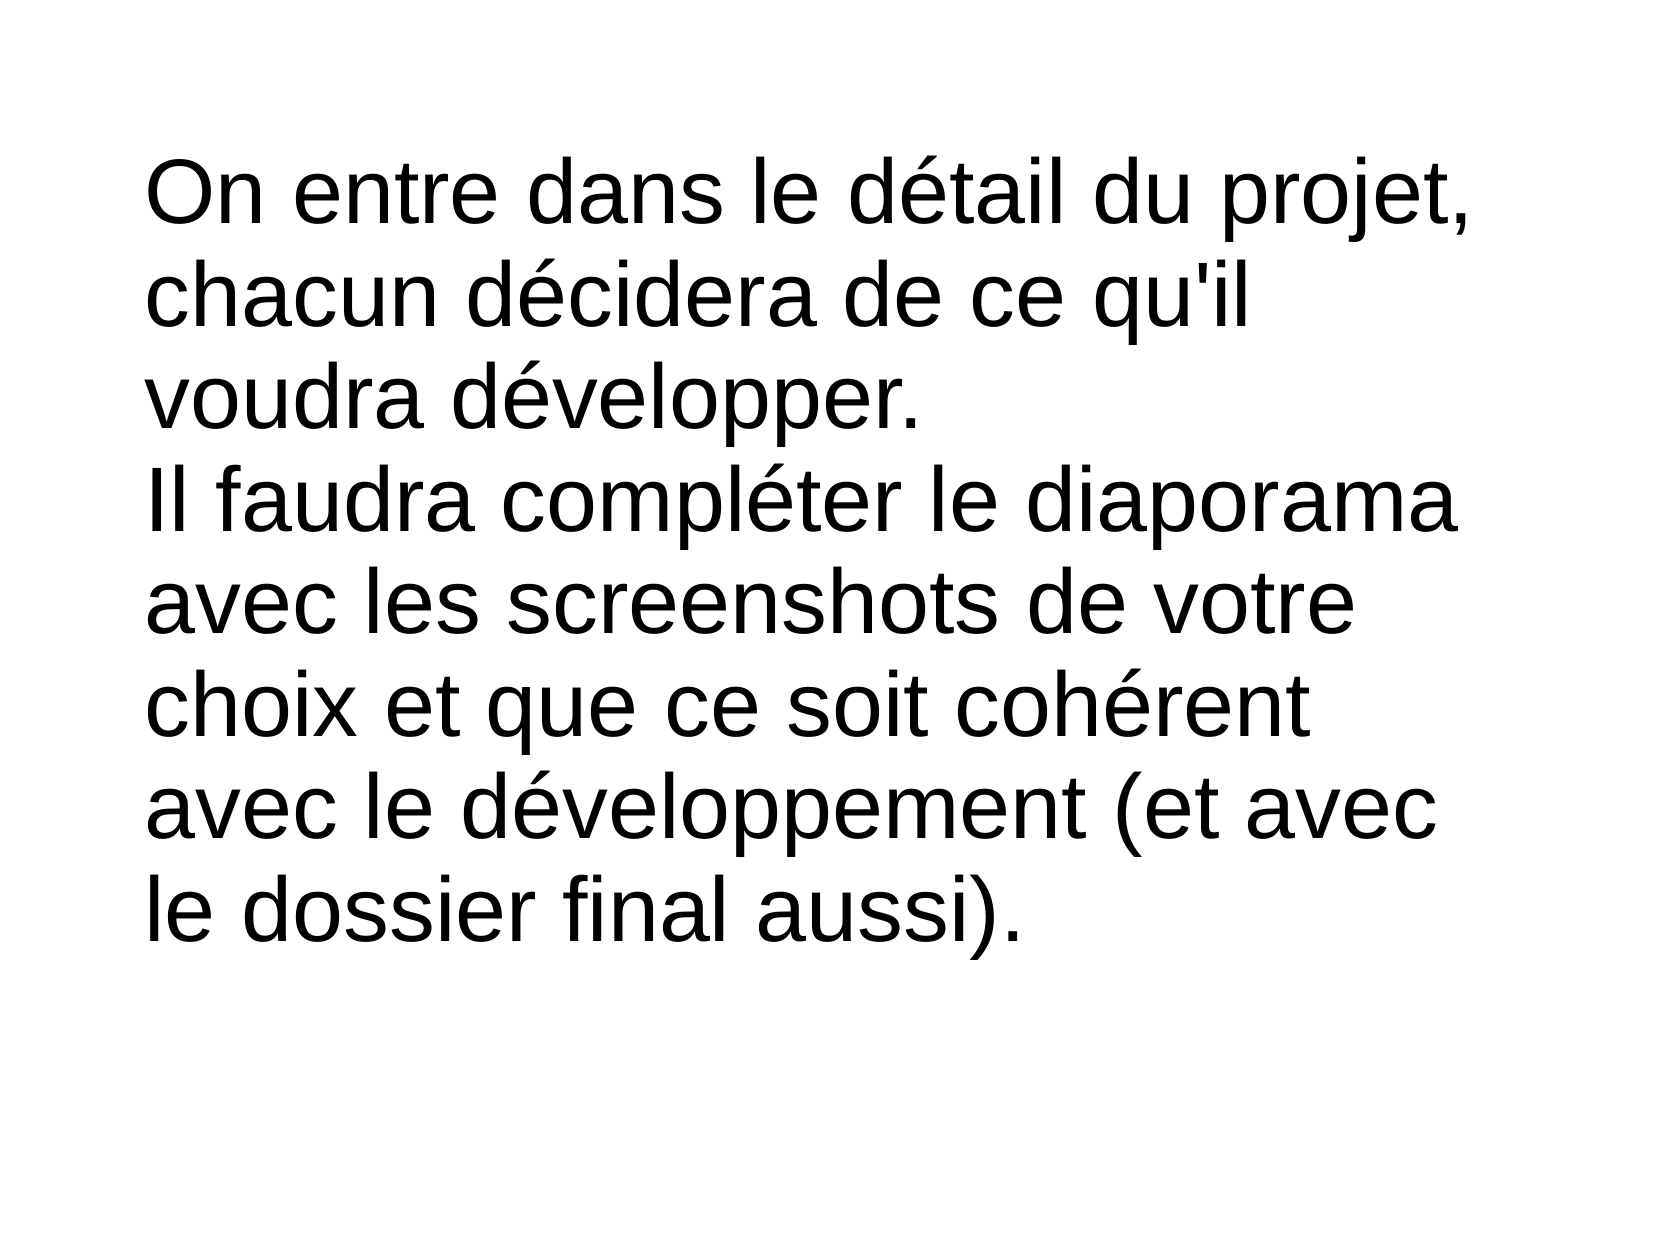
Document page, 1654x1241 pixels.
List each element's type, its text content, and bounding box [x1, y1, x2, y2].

text_box On entre dans le détail du projet, chacun décidera de ce qu'il voudra développer. Il faudra compléter le diaporama avec les screenshots de votre choix et que ce soit cohérent avec le développement (et avec le dossier final aussi). [129, 133, 1501, 969]
